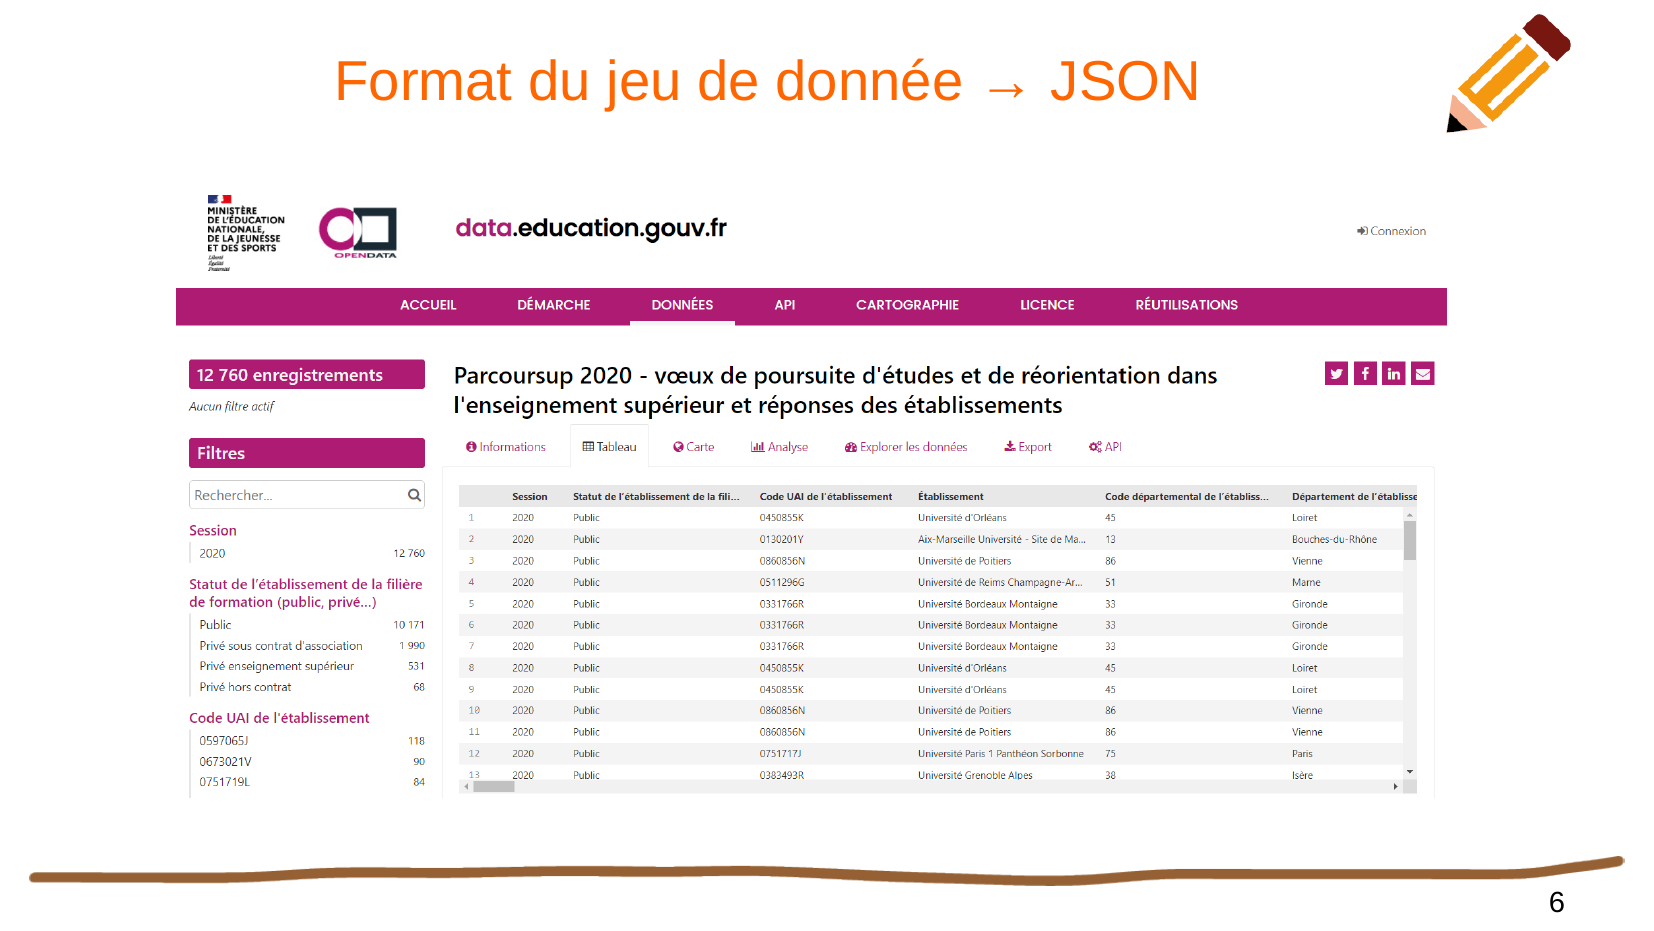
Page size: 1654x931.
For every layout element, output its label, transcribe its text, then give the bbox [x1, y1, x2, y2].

picture [176, 183, 1447, 798]
picture [29, 856, 1625, 886]
title Format du jeu de donnée → JSON [88, 29, 1447, 133]
picture [1446, 14, 1571, 133]
subtitle Page ParcourSup officiel [88, 206, 1565, 857]
